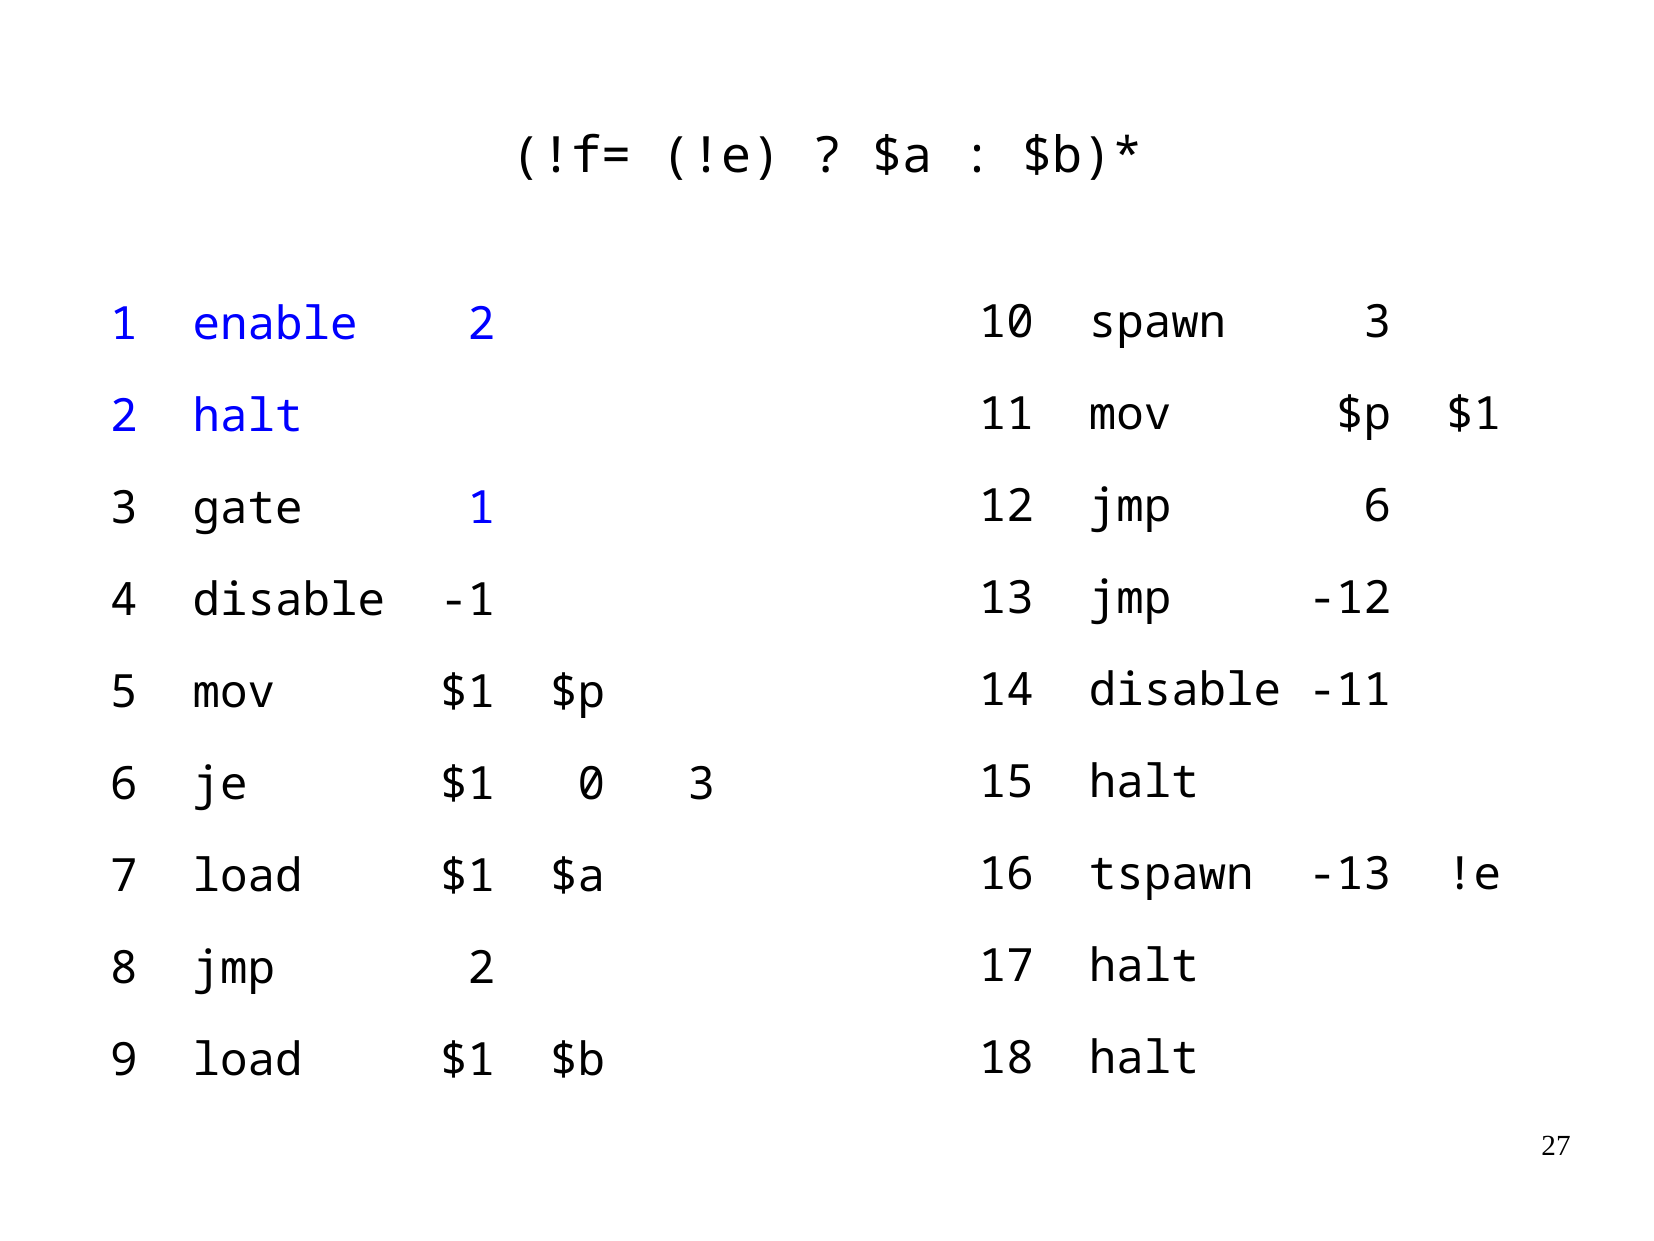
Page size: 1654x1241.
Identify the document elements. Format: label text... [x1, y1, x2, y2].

list 10 spawn 3 11 mov $p $1 12 jmp 6 13 jmp -12 14 disable -11 15 halt 16 tspawn -13 !e 17 halt 18 halt [978, 288, 1589, 1107]
list 1 enable 2 2 halt 3 gate 1 4 disable -1 5 mov $1 $p 6 je $1 0 3 7 load $1 $a 8 jmp 2 9 load $1 $b [82, 290, 826, 1109]
title (!f= (!e) ? $a : $b)* [82, 49, 1571, 257]
